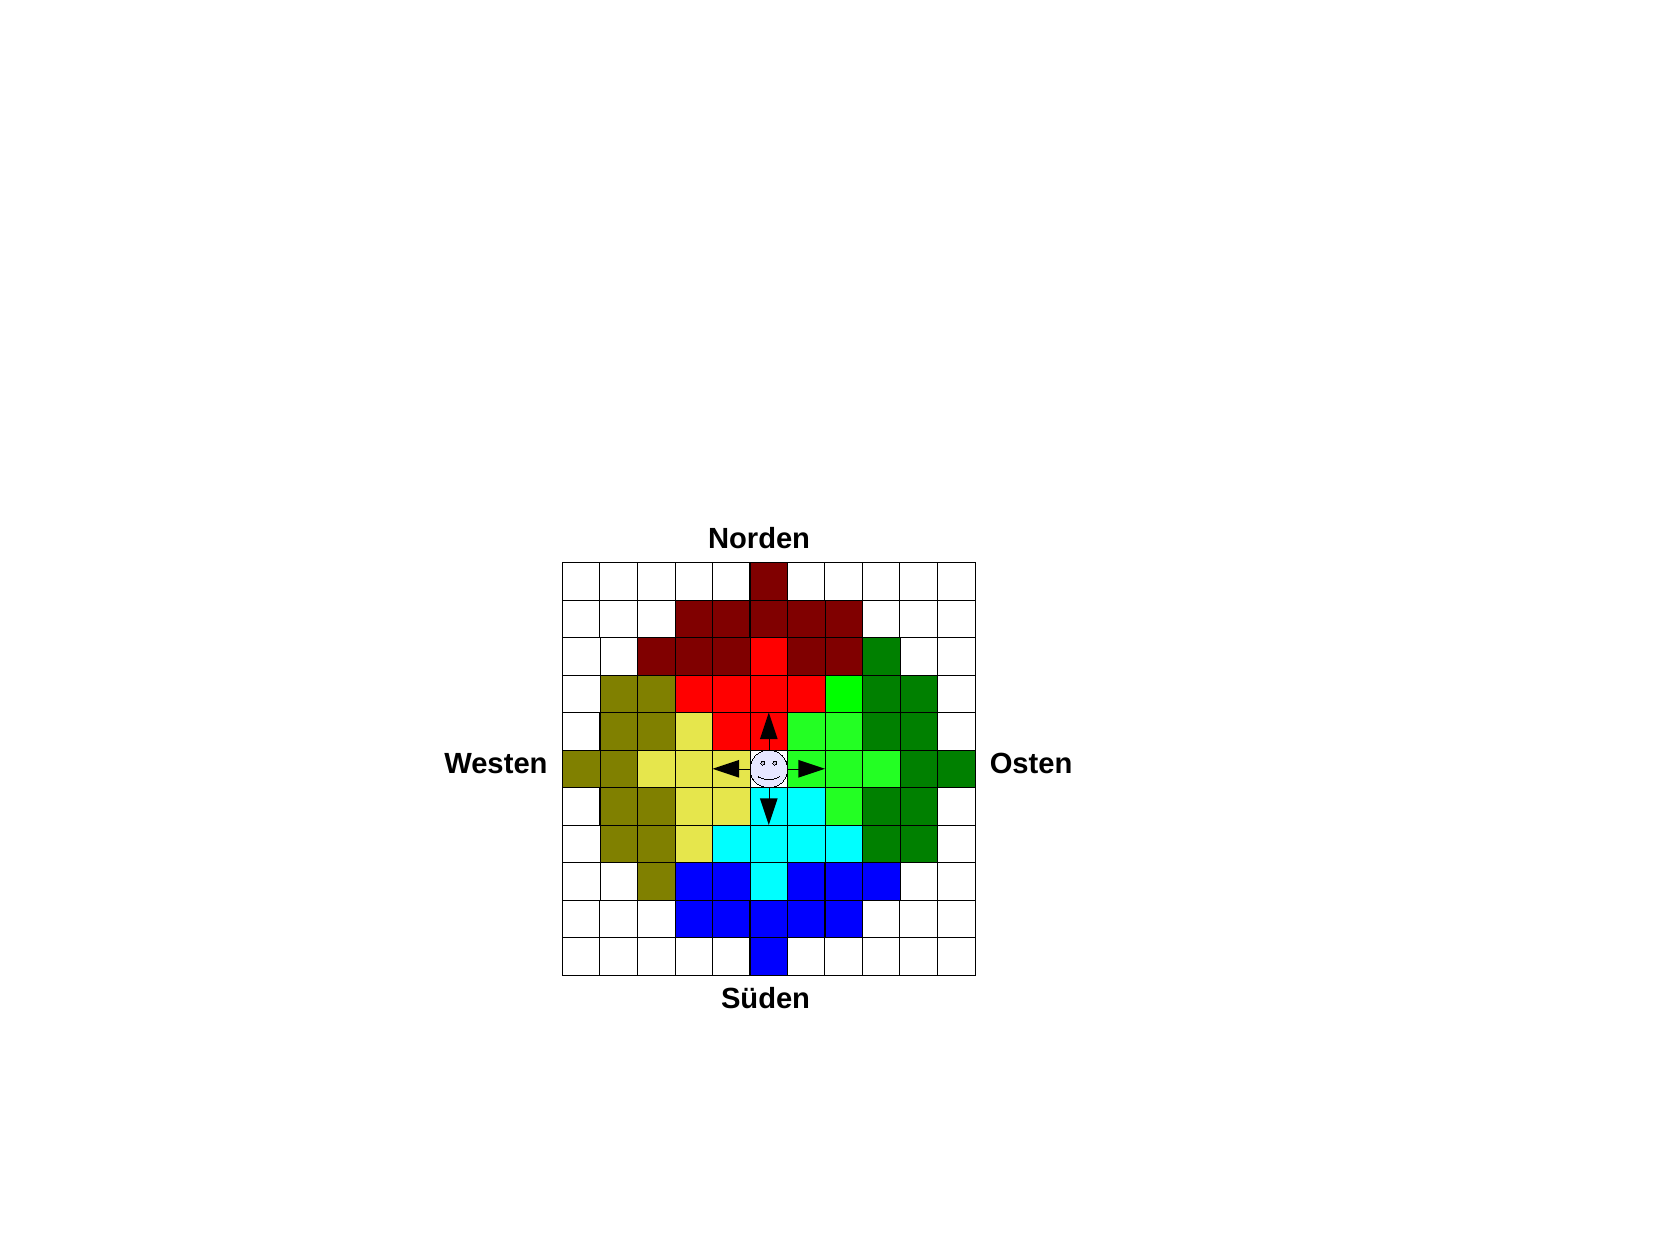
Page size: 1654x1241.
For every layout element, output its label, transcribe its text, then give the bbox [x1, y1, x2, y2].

text_box Westen [429, 739, 562, 788]
text_box Süden [706, 976, 826, 1024]
text_box [450, 487, 1051, 559]
text_box [562, 562, 976, 976]
text_box Osten [976, 739, 1088, 788]
